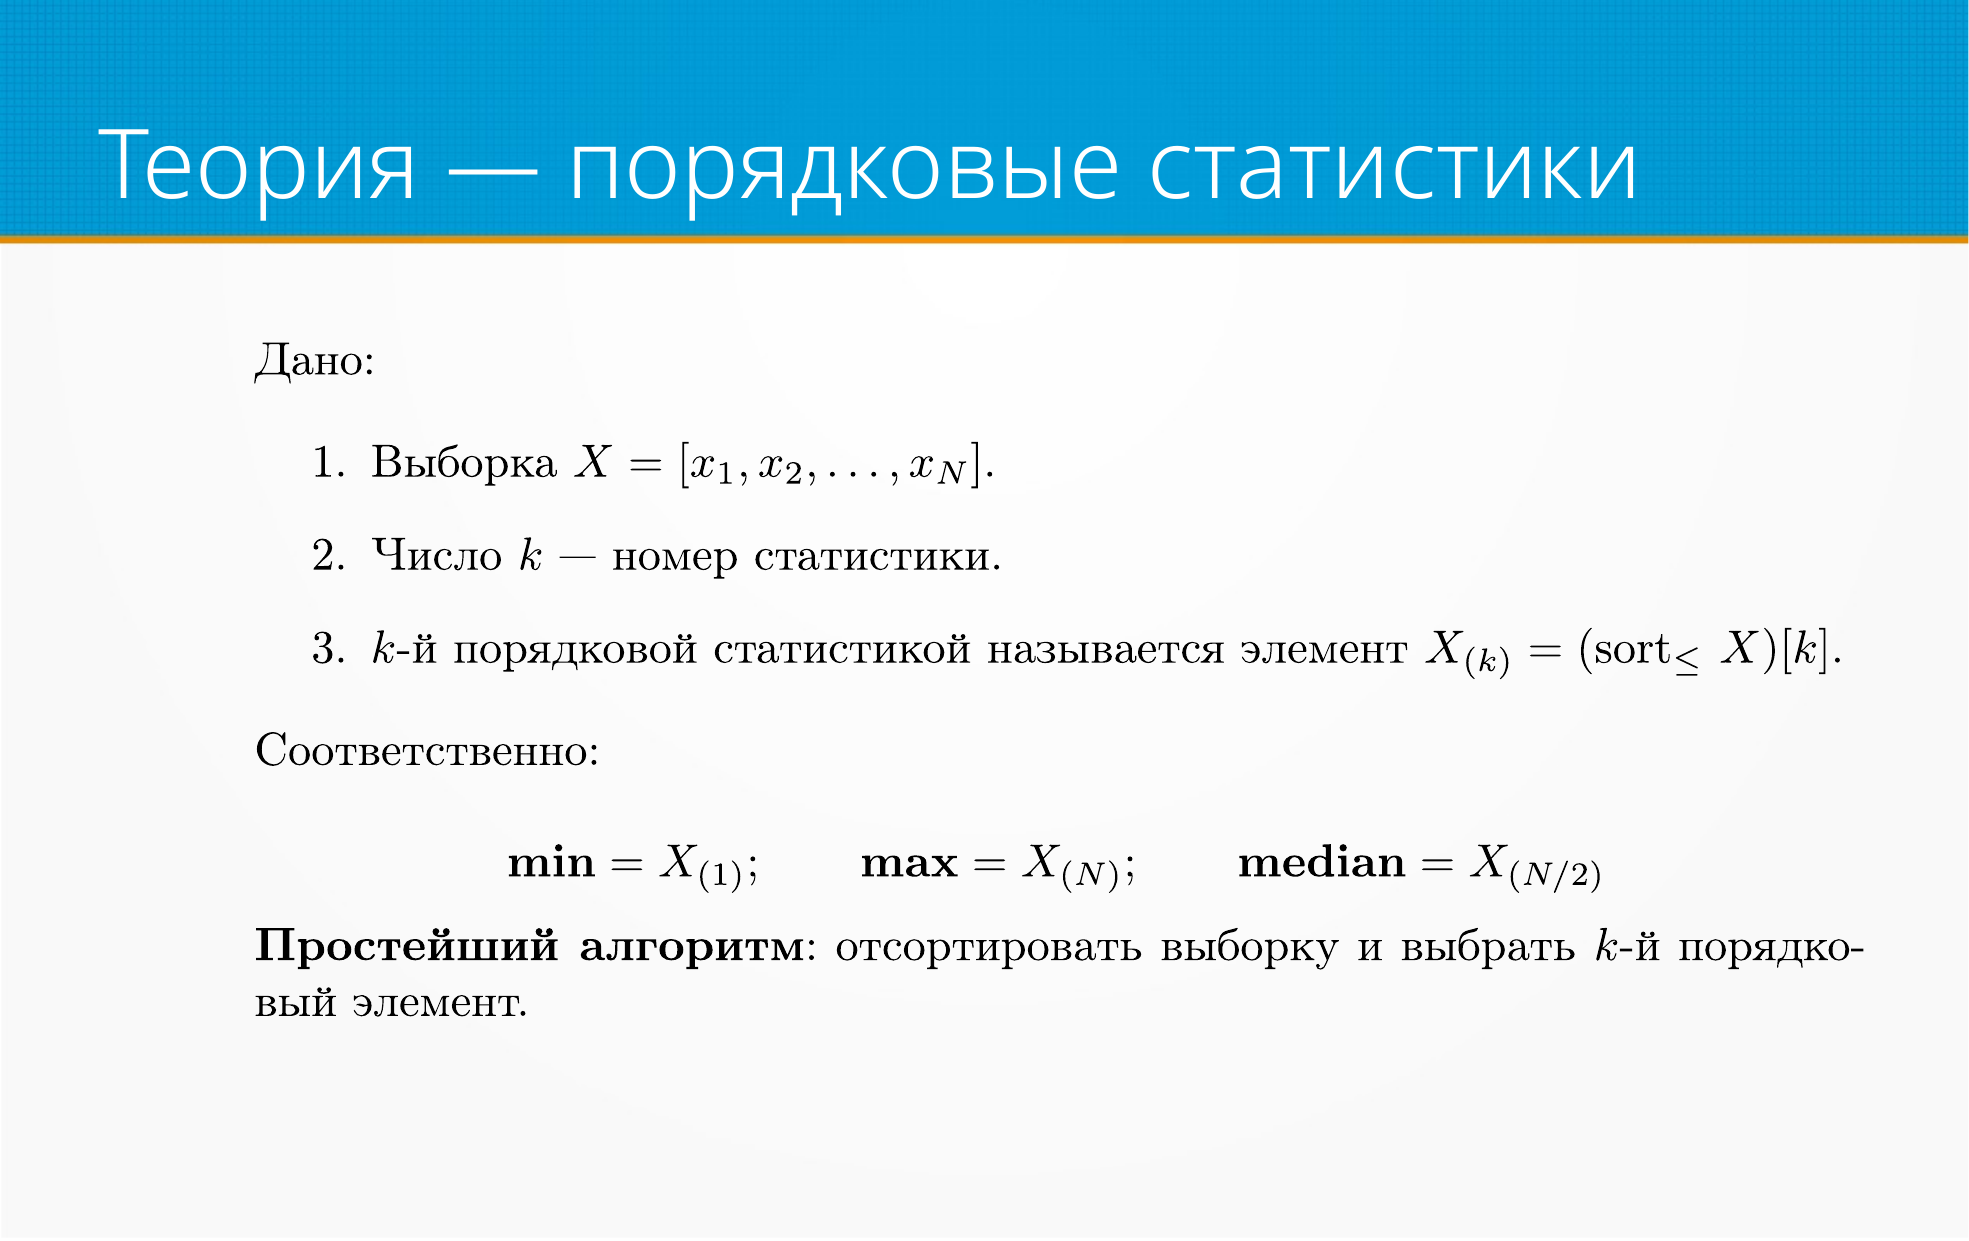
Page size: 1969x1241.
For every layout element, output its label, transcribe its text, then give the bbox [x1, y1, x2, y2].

picture [0, 233, 1969, 1241]
title Теория — порядковые статистики [98, 19, 1870, 227]
